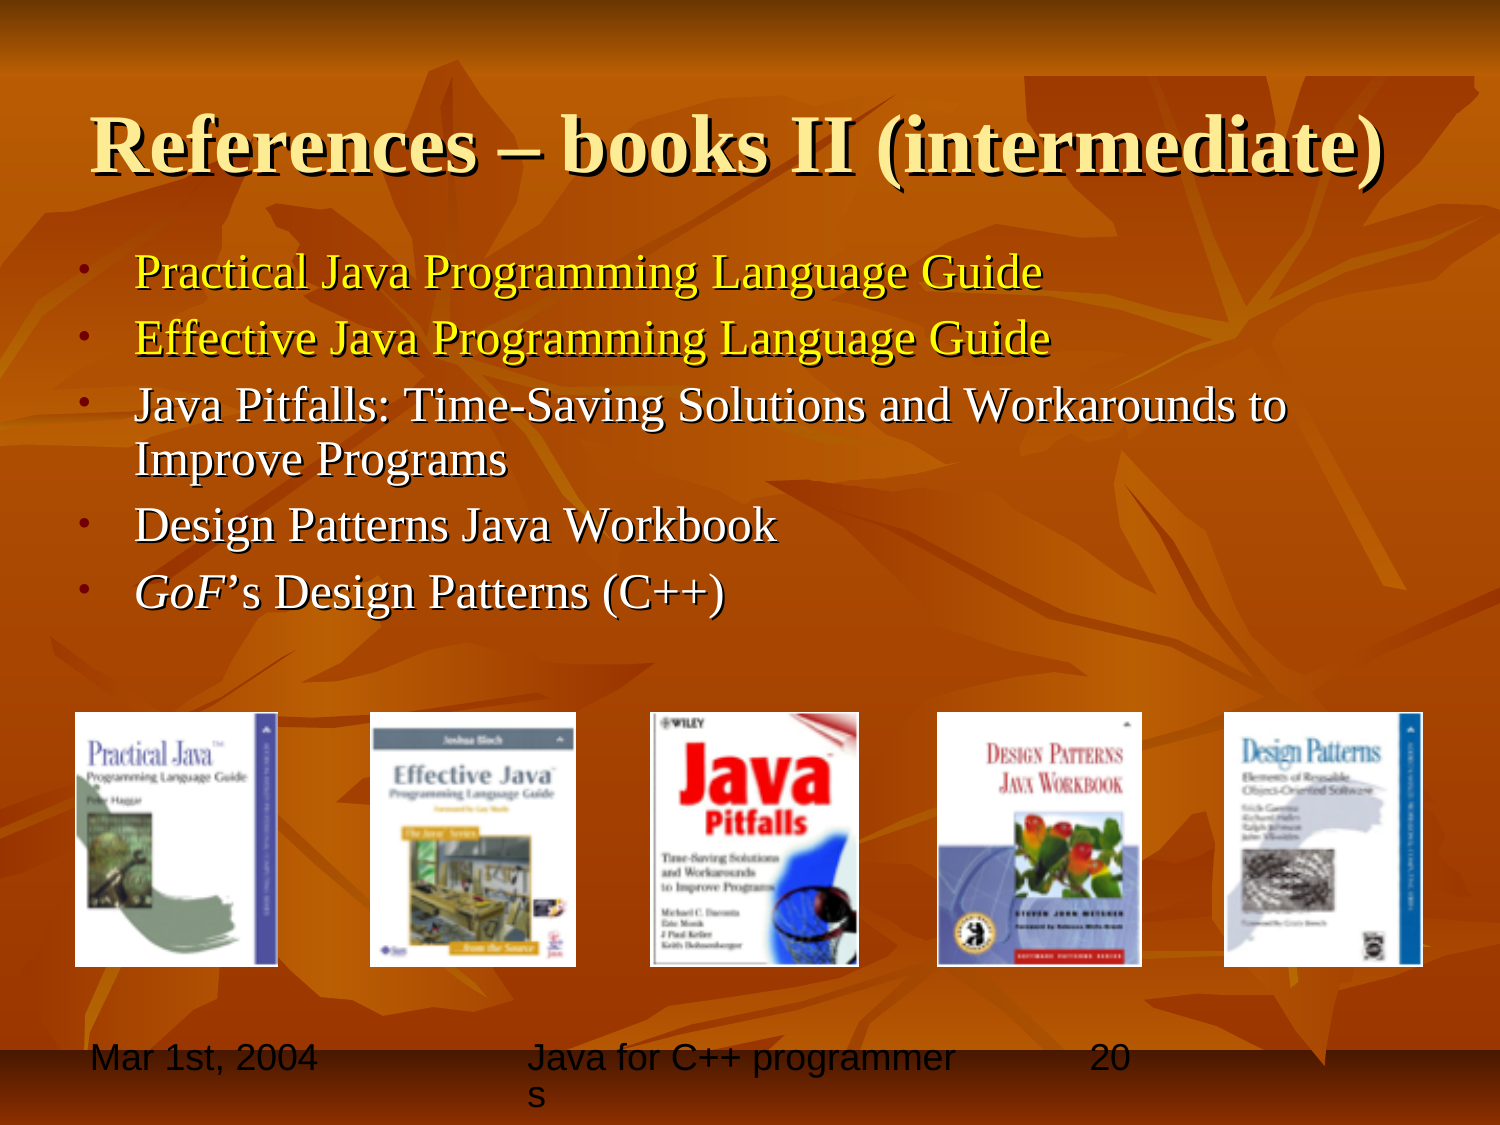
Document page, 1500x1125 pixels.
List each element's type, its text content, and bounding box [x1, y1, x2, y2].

list Practical Java Programming Language Guide Effective Java Programming Language Guide Java Pitfalls: Time-Saving Solutions and Workarounds to Improve Programs Design Patterns Java Workbook GoF’s Design Patterns (C++) [62, 237, 1426, 627]
picture [937, 712, 1142, 967]
picture [1224, 712, 1423, 967]
picture [370, 712, 576, 967]
picture [75, 712, 278, 967]
title References – books II (intermediate) [75, 45, 1426, 234]
picture [650, 712, 859, 967]
